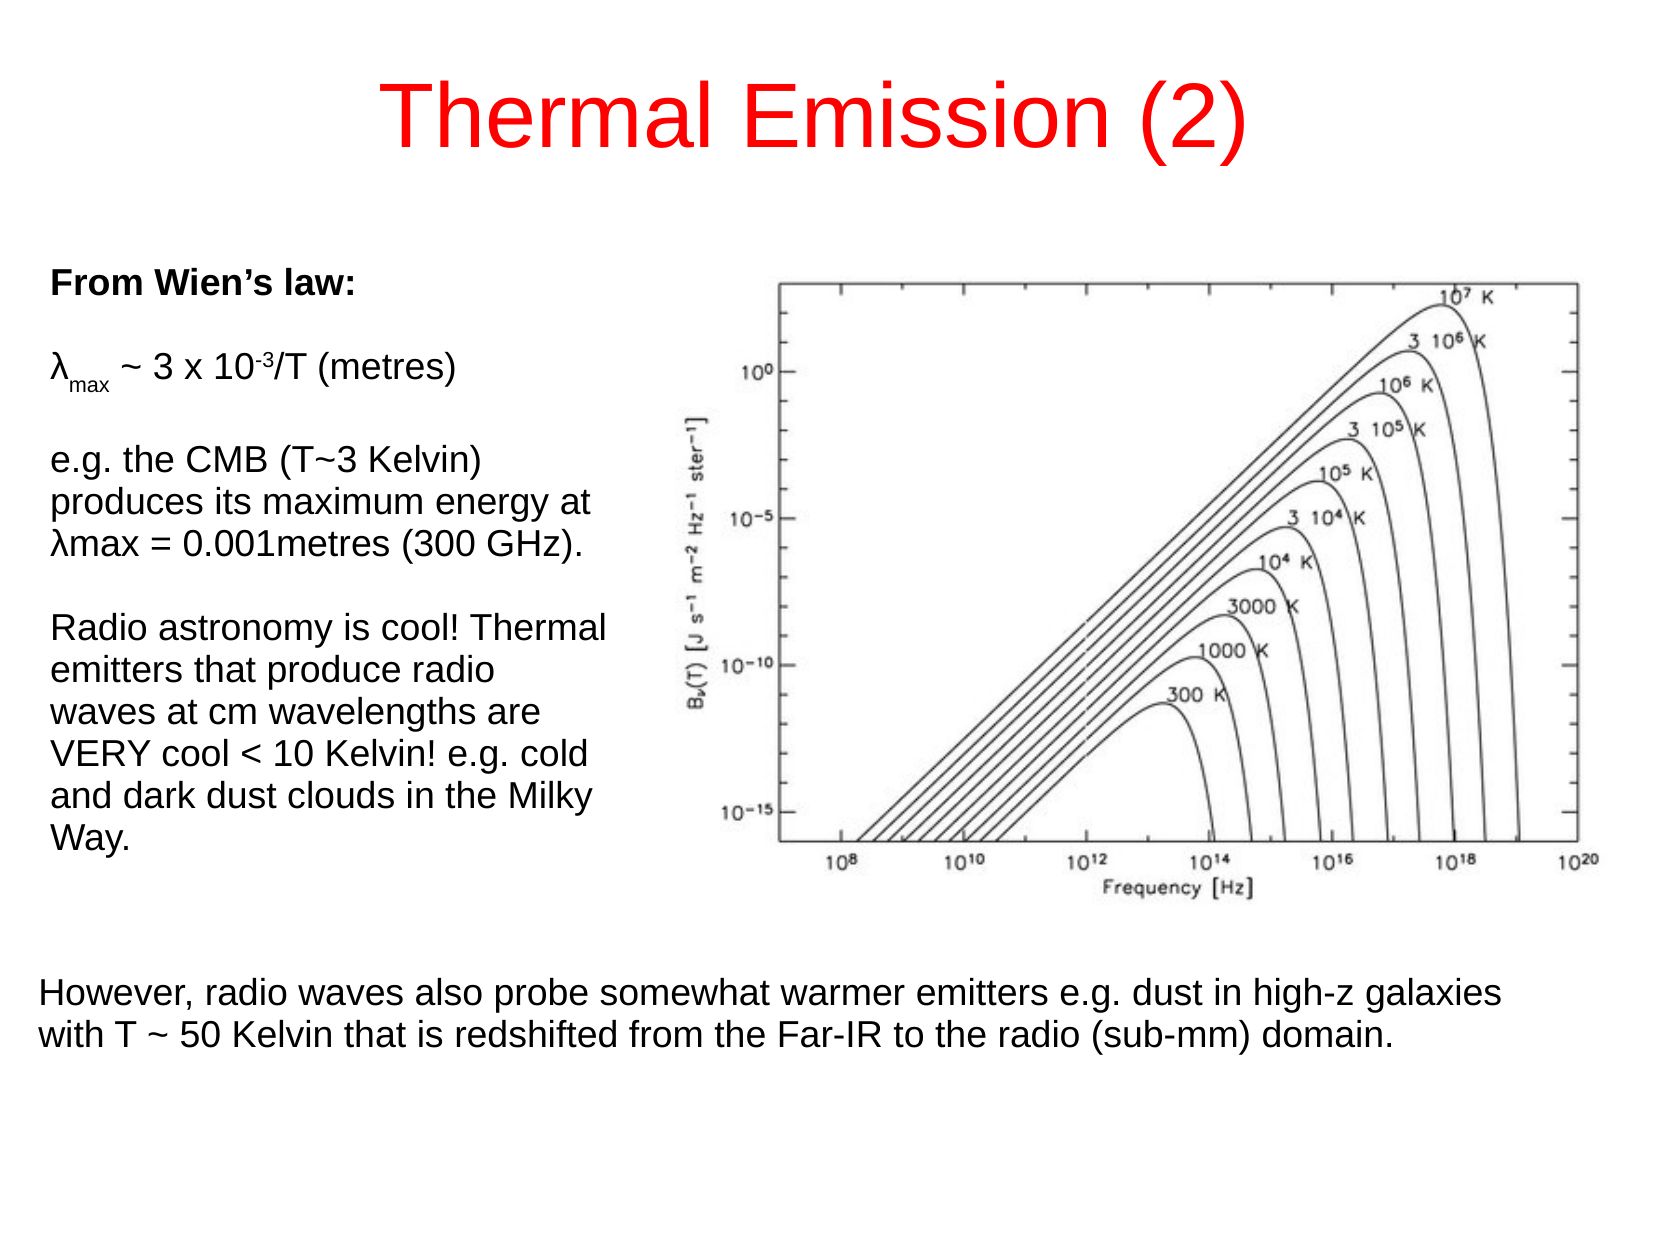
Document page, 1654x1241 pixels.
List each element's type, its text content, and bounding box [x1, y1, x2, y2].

title Thermal Emission (2) [70, 11, 1559, 219]
text_box From Wien’s law: λmax ~ 3 x 10-3/T (metres) e.g. the CMB (T~3 Kelvin) produces its maximum energy at λmax = 0.001metres (300 GHz). Radio astronomy is cool! Thermal emitters that produce radio waves at cm wavelengths are VERY cool < 10 Kelvin! e.g. cold and dark dust clouds in the Milky Way. [35, 254, 626, 945]
text_box However, radio waves also probe somewhat warmer emitters e.g. dust in high-z galaxies with T ~ 50 Kelvin that is redshifted from the Far-IR to the radio (sub-mm) domain. [23, 964, 1536, 1111]
picture [661, 247, 1614, 916]
